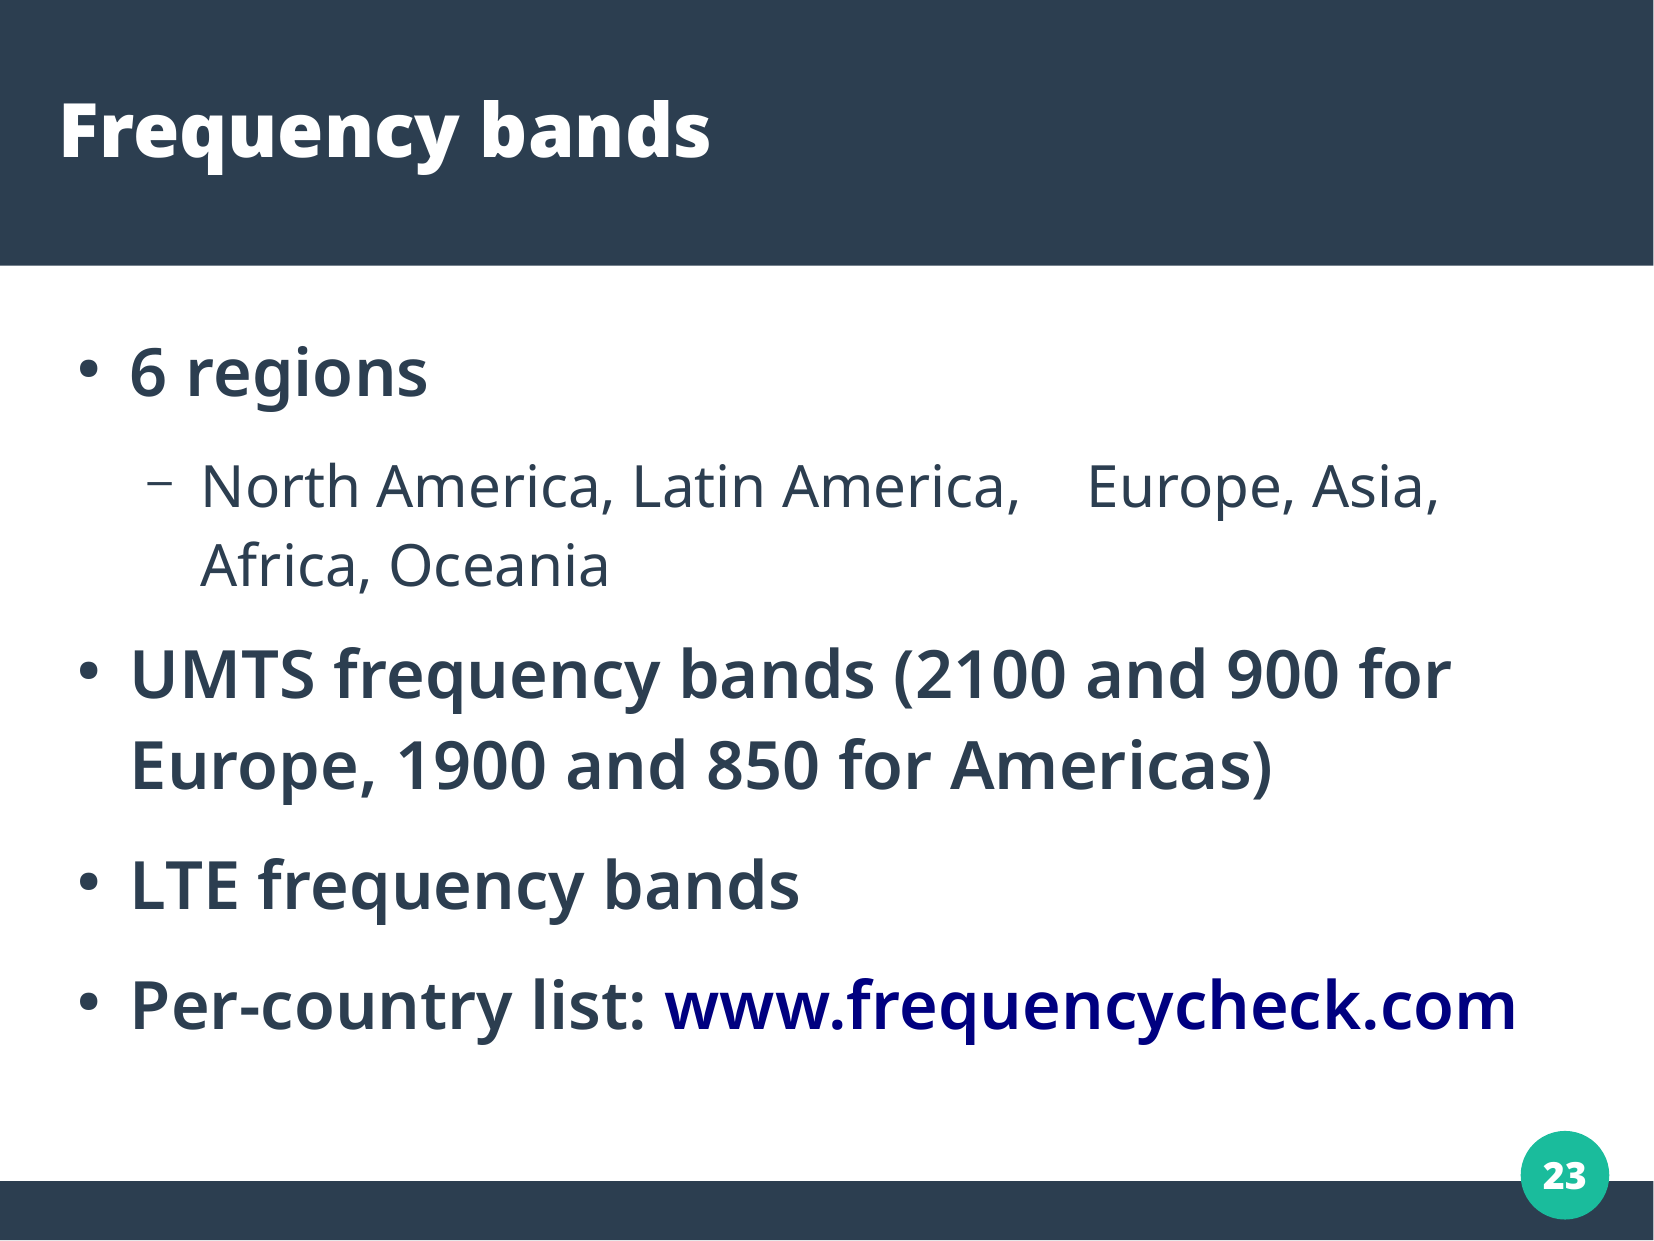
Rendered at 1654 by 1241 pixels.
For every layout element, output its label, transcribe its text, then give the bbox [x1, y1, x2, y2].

title Frequency bands [59, 49, 1595, 207]
list 6 regions North America, Latin America, Europe, Asia, Africa, Oceania UMTS frequency bands (2100 and 900 for Europe, 1900 and 850 for Americas) LTE frequency bands Per-country list: www.frequencycheck.com [59, 324, 1595, 1152]
